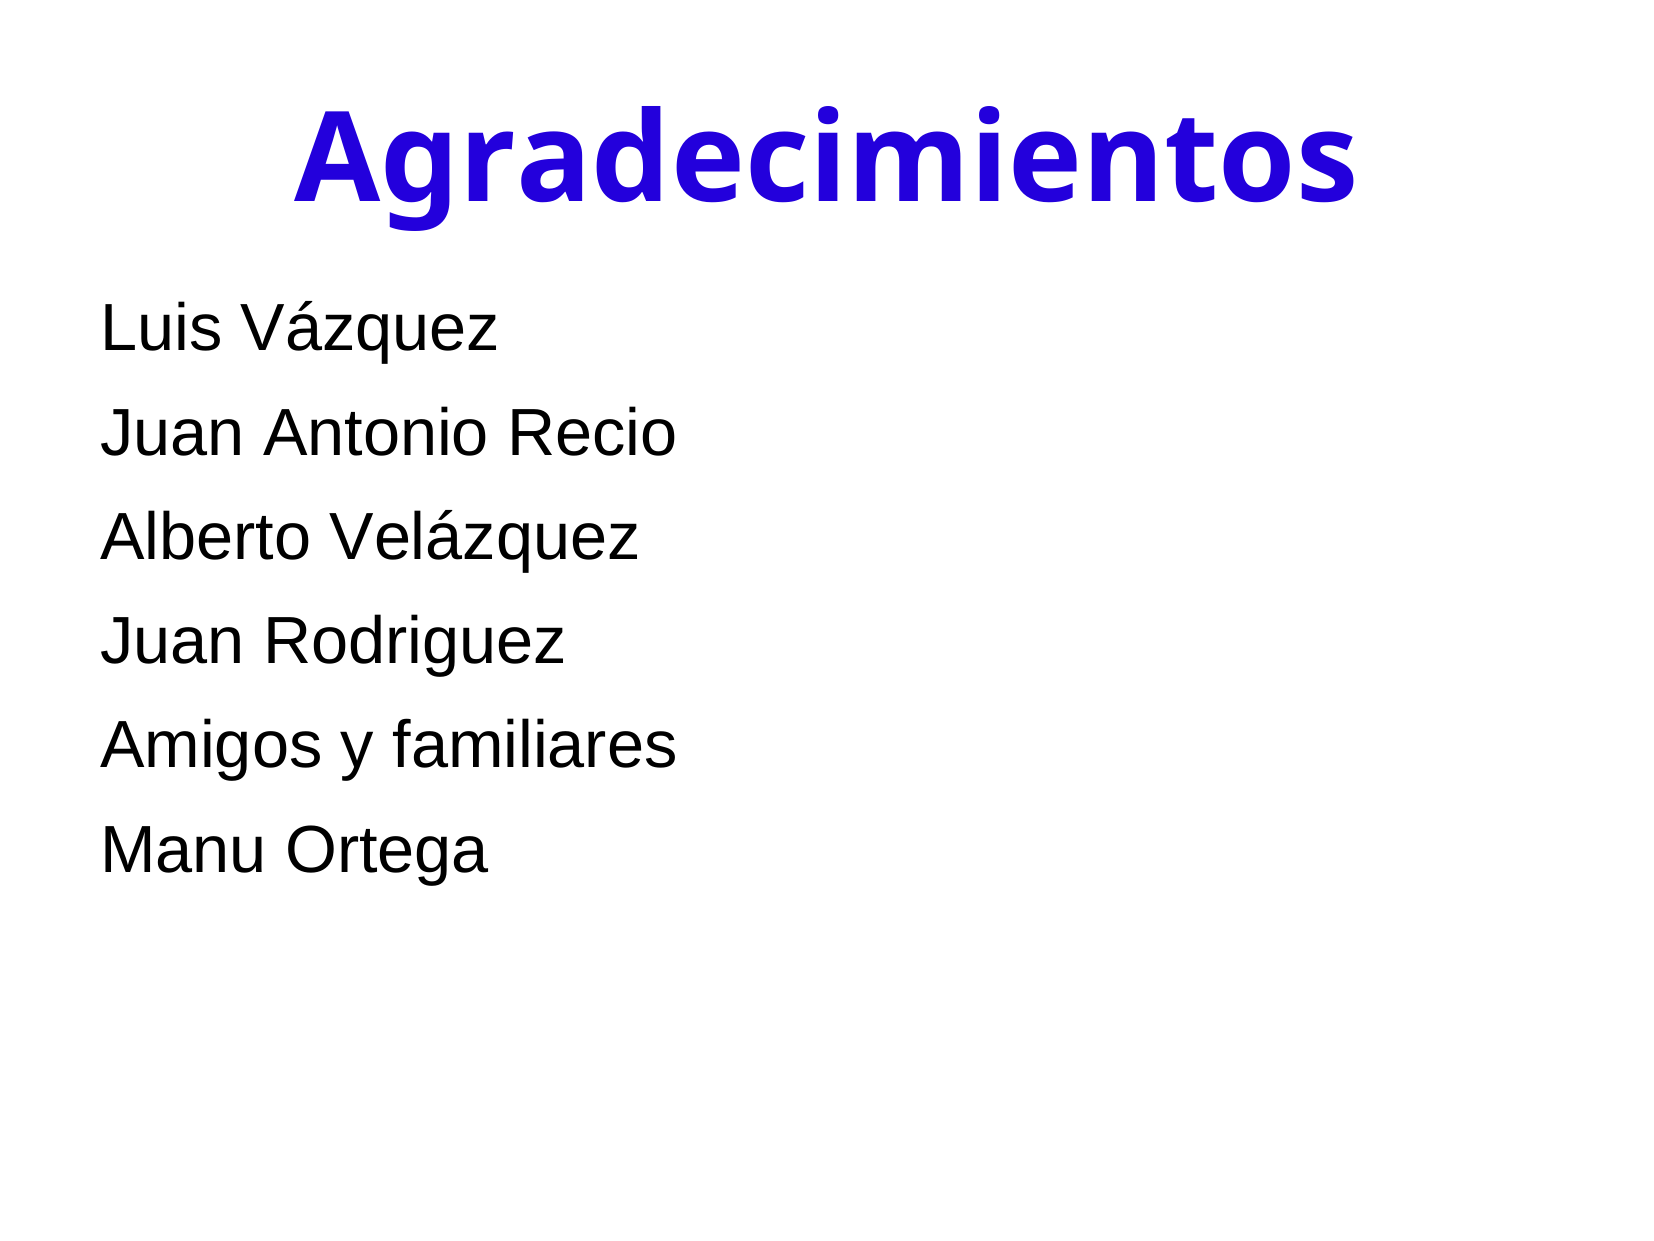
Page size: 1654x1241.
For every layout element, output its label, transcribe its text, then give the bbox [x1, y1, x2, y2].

title Agradecimientos [82, 49, 1571, 257]
list Luis Vázquez Juan Antonio Recio Alberto Velázquez Juan Rodriguez Amigos y familiares Manu Ortega [82, 290, 1571, 1109]
